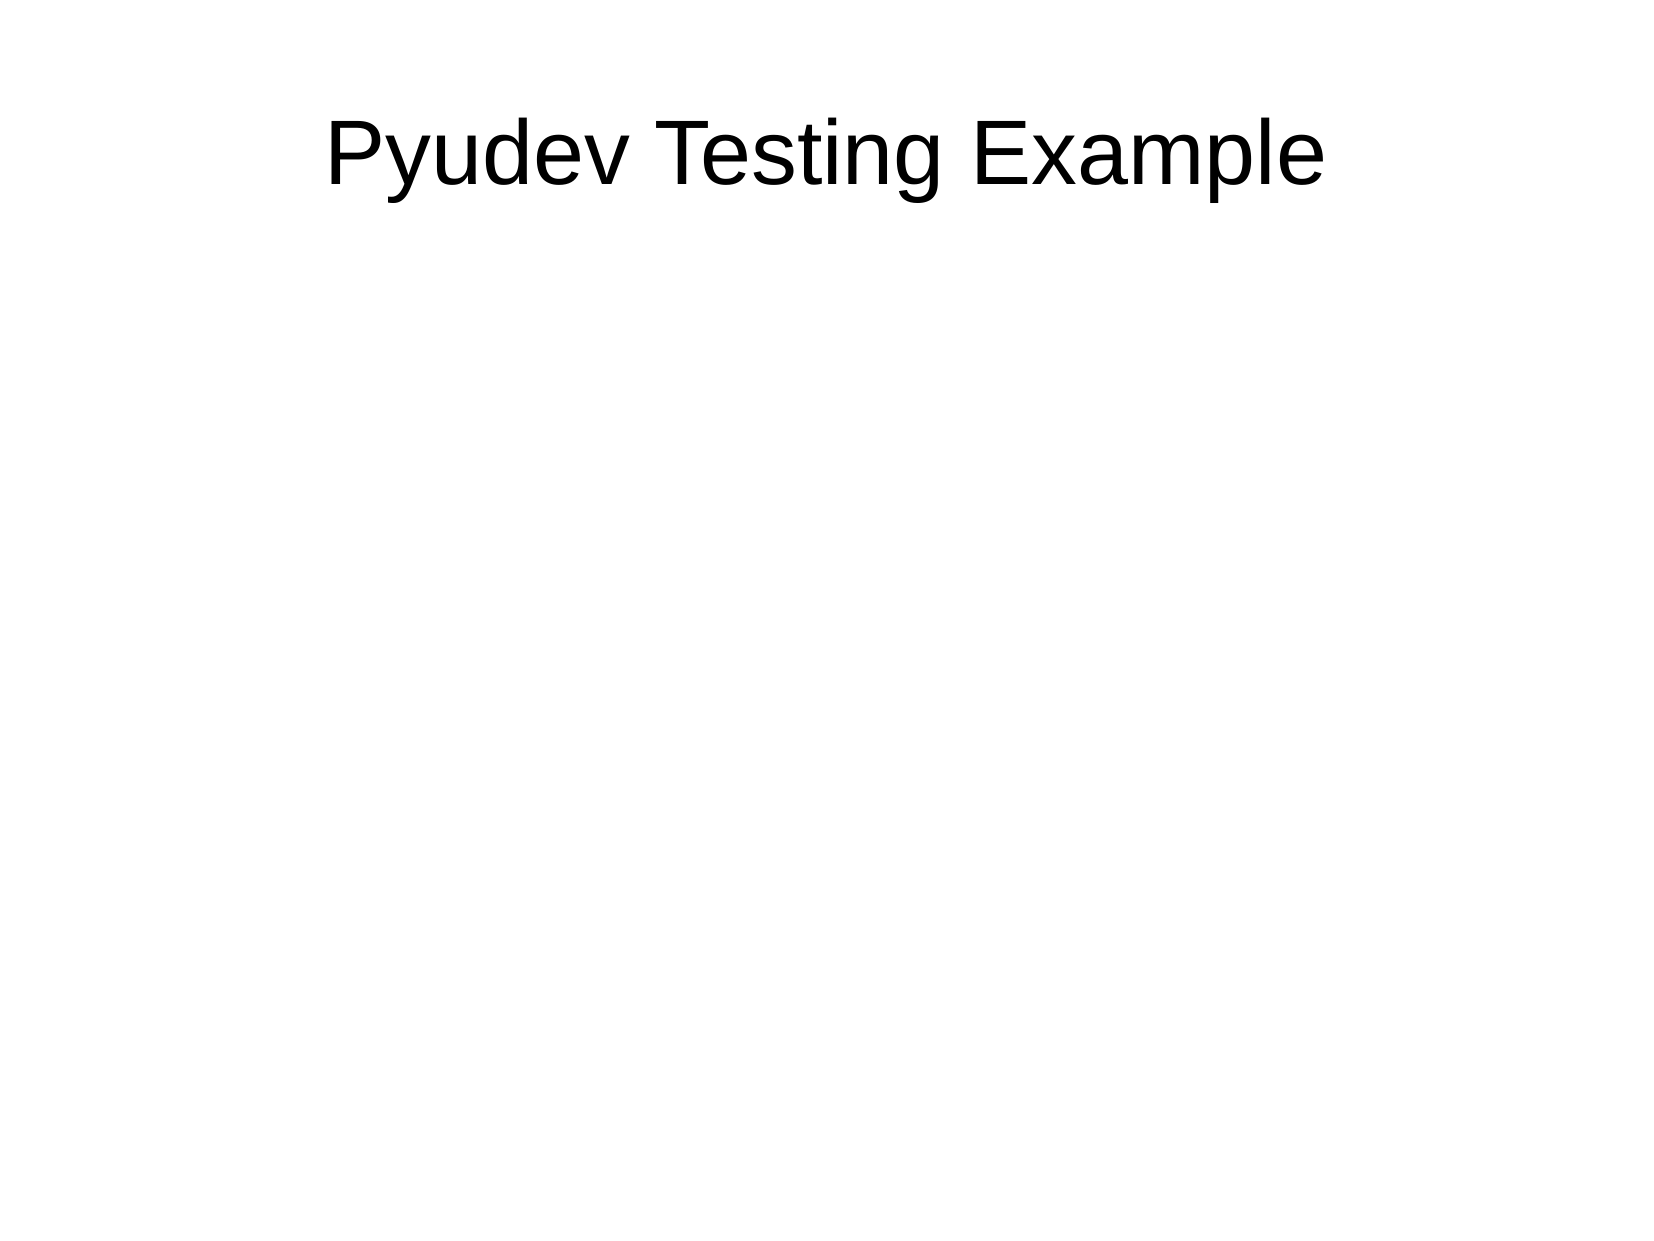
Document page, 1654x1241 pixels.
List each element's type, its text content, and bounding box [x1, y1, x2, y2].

title Pyudev Testing Example [82, 49, 1571, 257]
